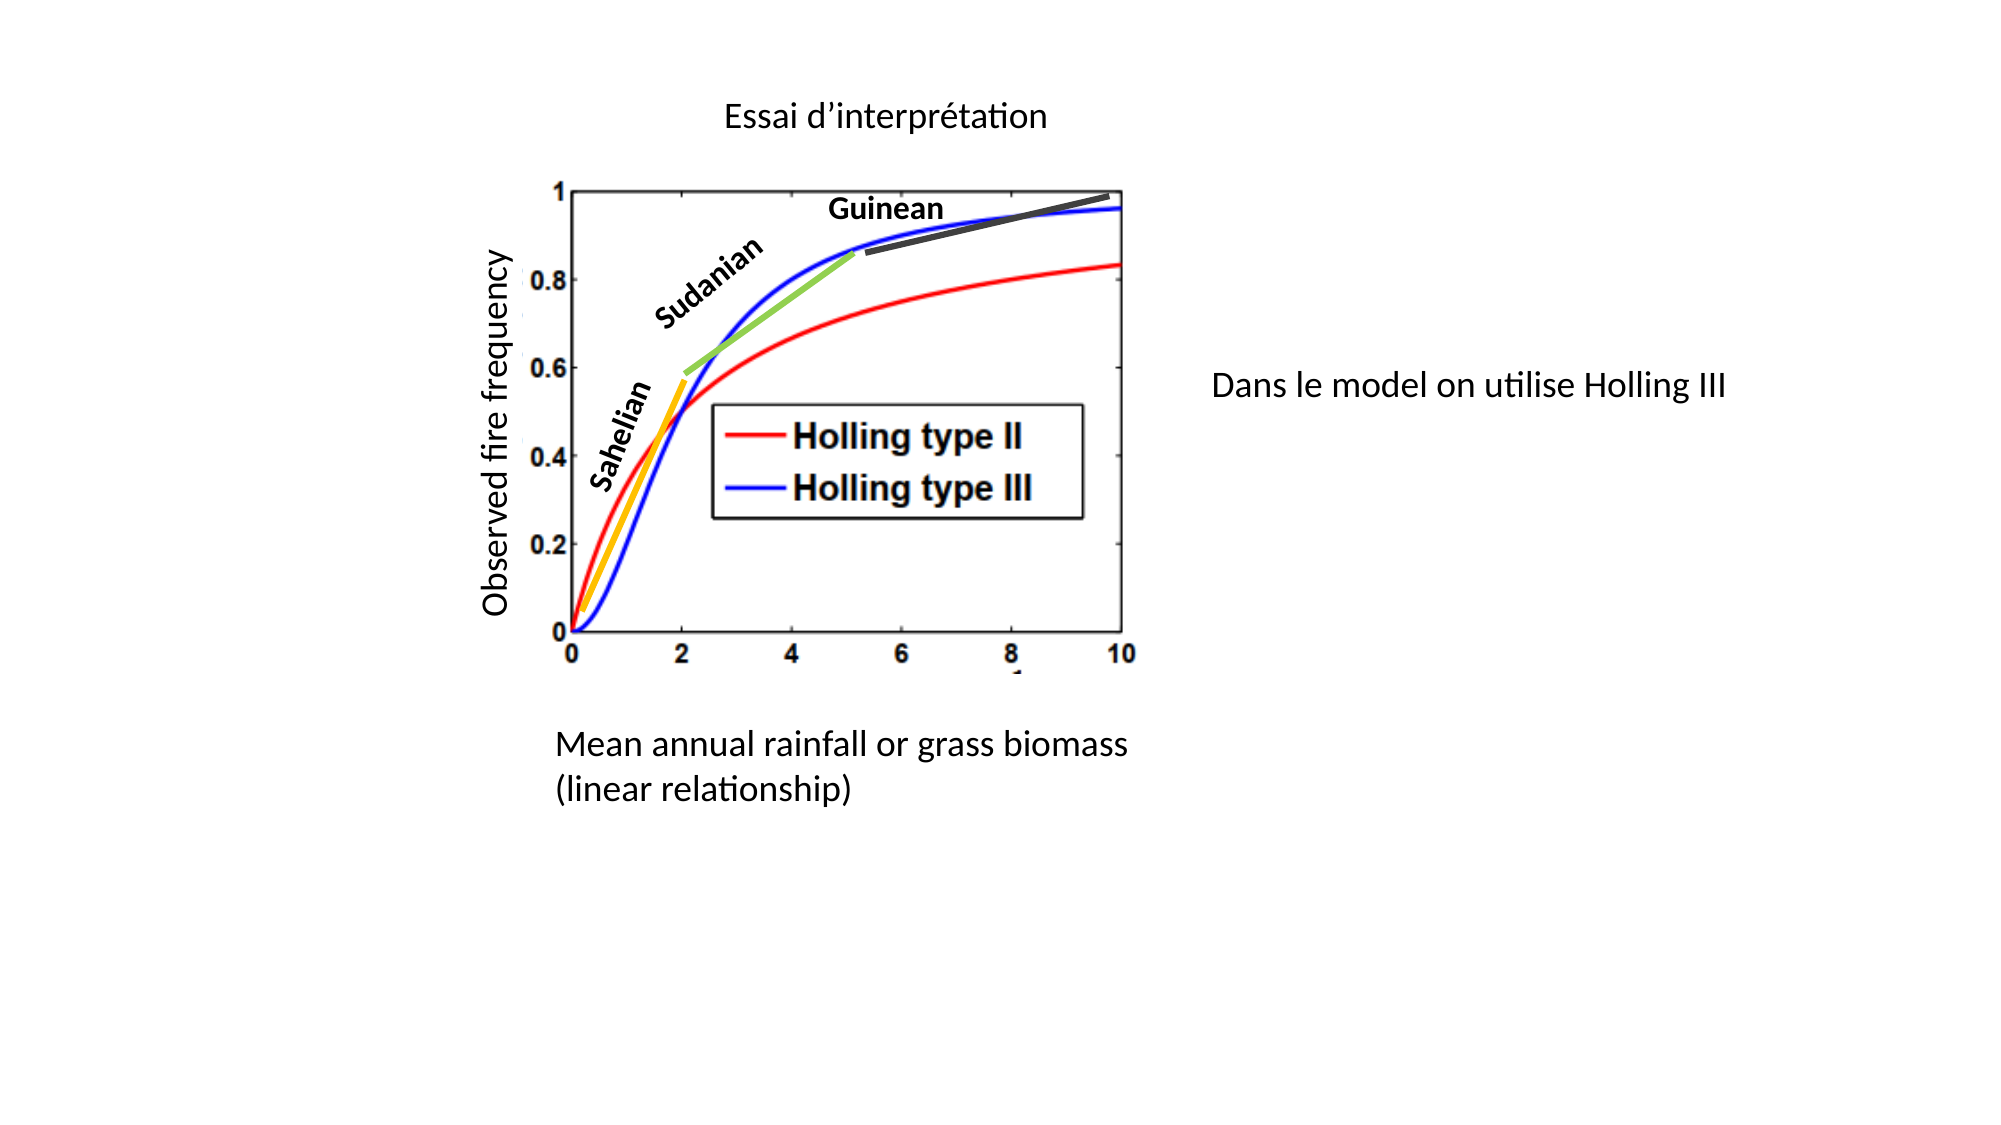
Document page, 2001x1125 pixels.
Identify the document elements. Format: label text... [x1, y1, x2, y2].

picture [462, 153, 1180, 674]
text_box Observed fire frequency [461, 234, 522, 632]
text_box Mean annual rainfall or grass biomass (linear relationship) [540, 711, 1221, 817]
text_box Dans le model on utilise Holling III [1196, 352, 1743, 413]
text_box Sudanian [628, 209, 786, 331]
text_box Guinean [813, 178, 960, 234]
text_box Sahelian [564, 309, 689, 514]
text_box Essai d’interprétation [709, 83, 1064, 144]
